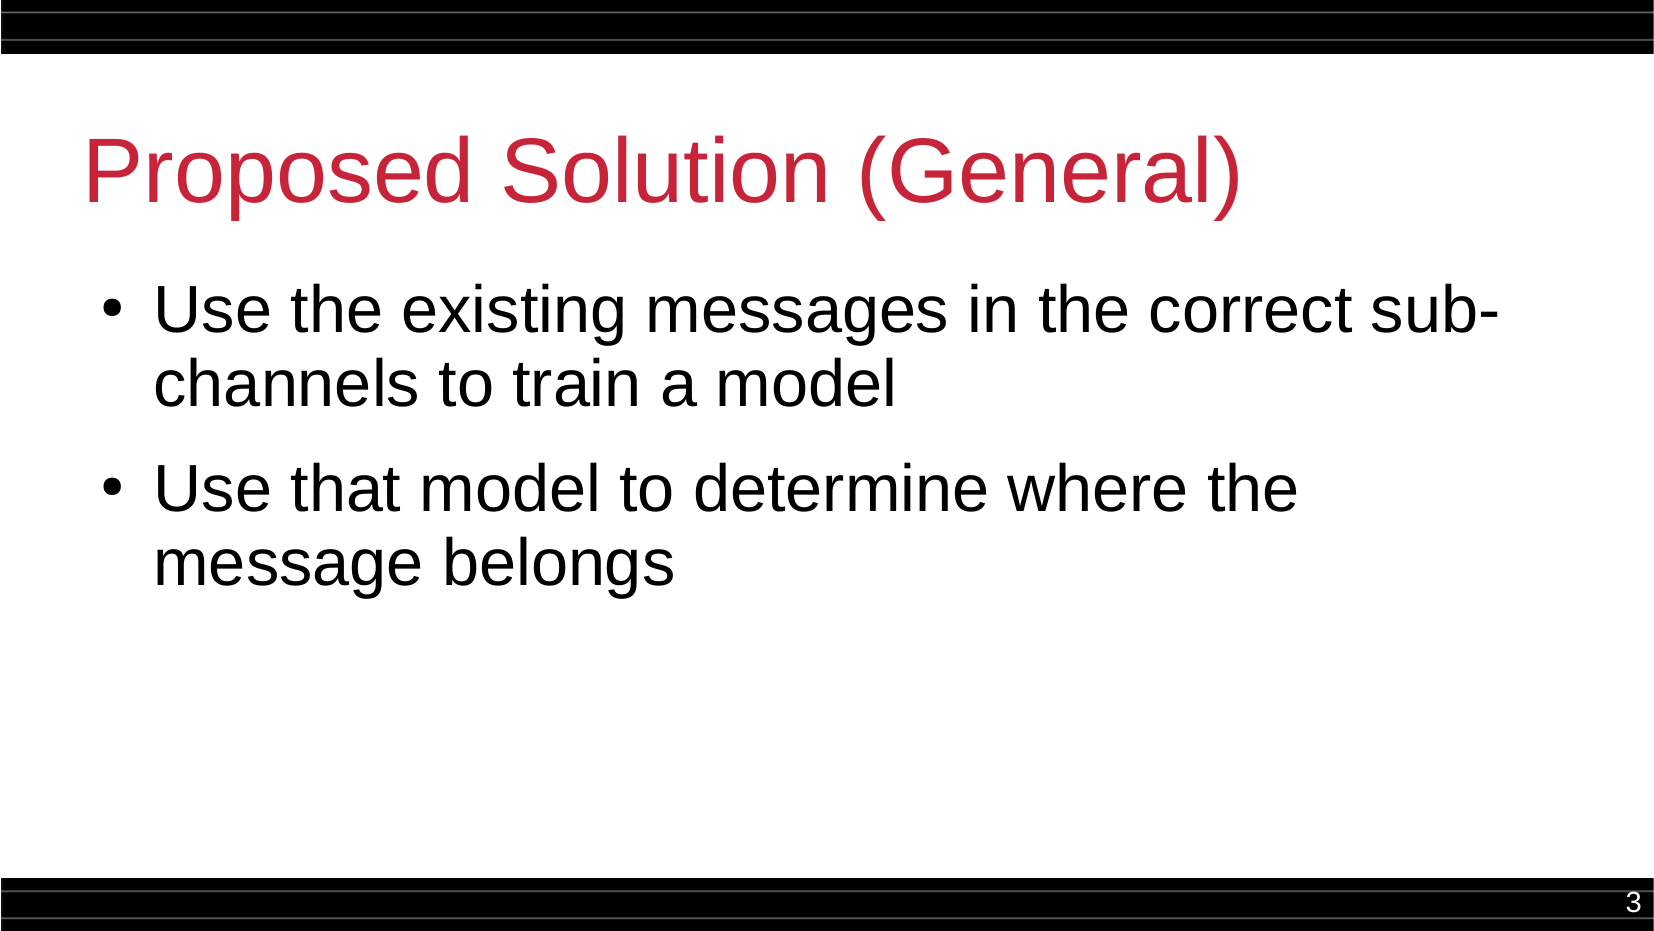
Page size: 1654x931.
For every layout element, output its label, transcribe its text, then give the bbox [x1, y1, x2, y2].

title Proposed Solution (General) [82, 92, 1571, 249]
list Use the existing messages in the correct sub-channels to train a model Use that model to determine where the message belongs [82, 271, 1571, 758]
picture [1, 0, 1654, 54]
picture [1, 878, 1654, 931]
